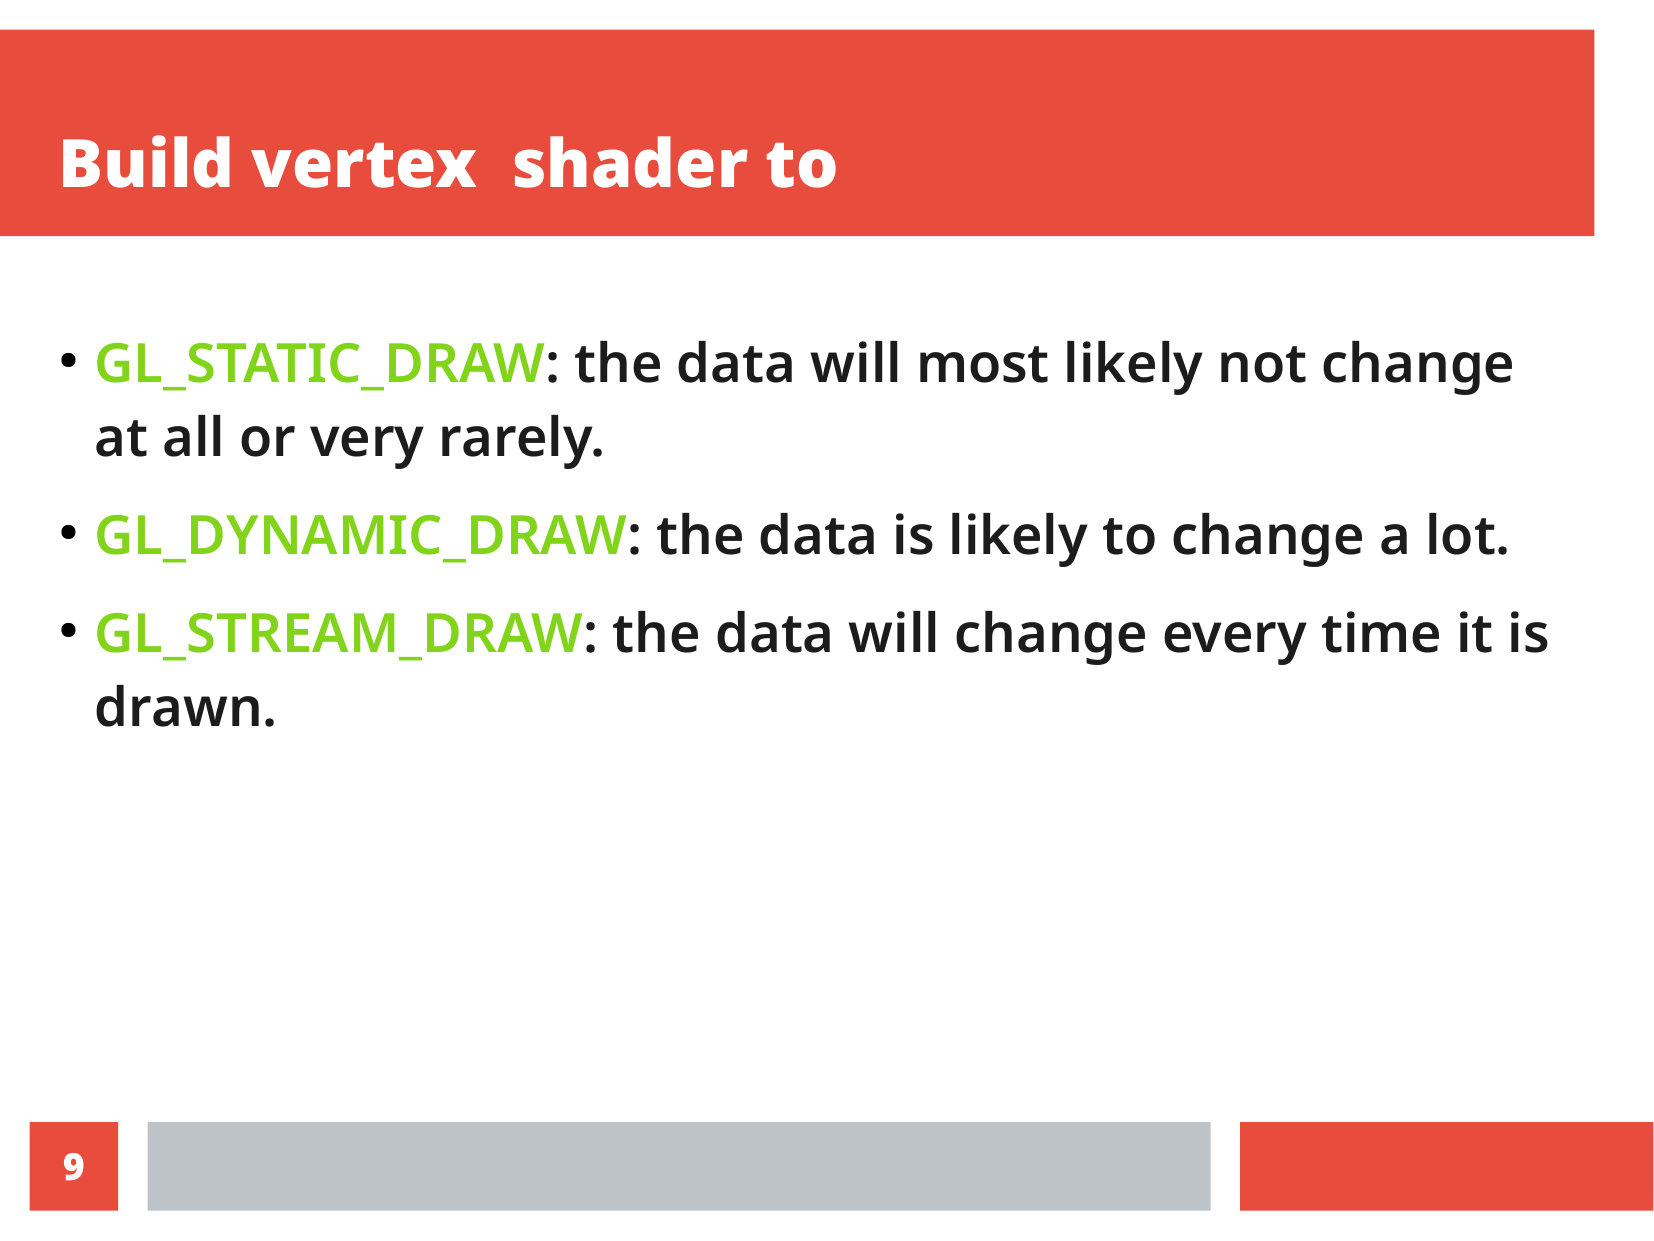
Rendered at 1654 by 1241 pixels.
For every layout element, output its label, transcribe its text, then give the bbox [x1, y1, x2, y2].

list GL_STATIC_DRAW: the data will most likely not change at all or very rarely. GL_DYNAMIC_DRAW: the data is likely to change a lot. GL_STREAM_DRAW: the data will change every time it is drawn. [59, 324, 1565, 1093]
title Build vertex shader to [59, 59, 1595, 207]
